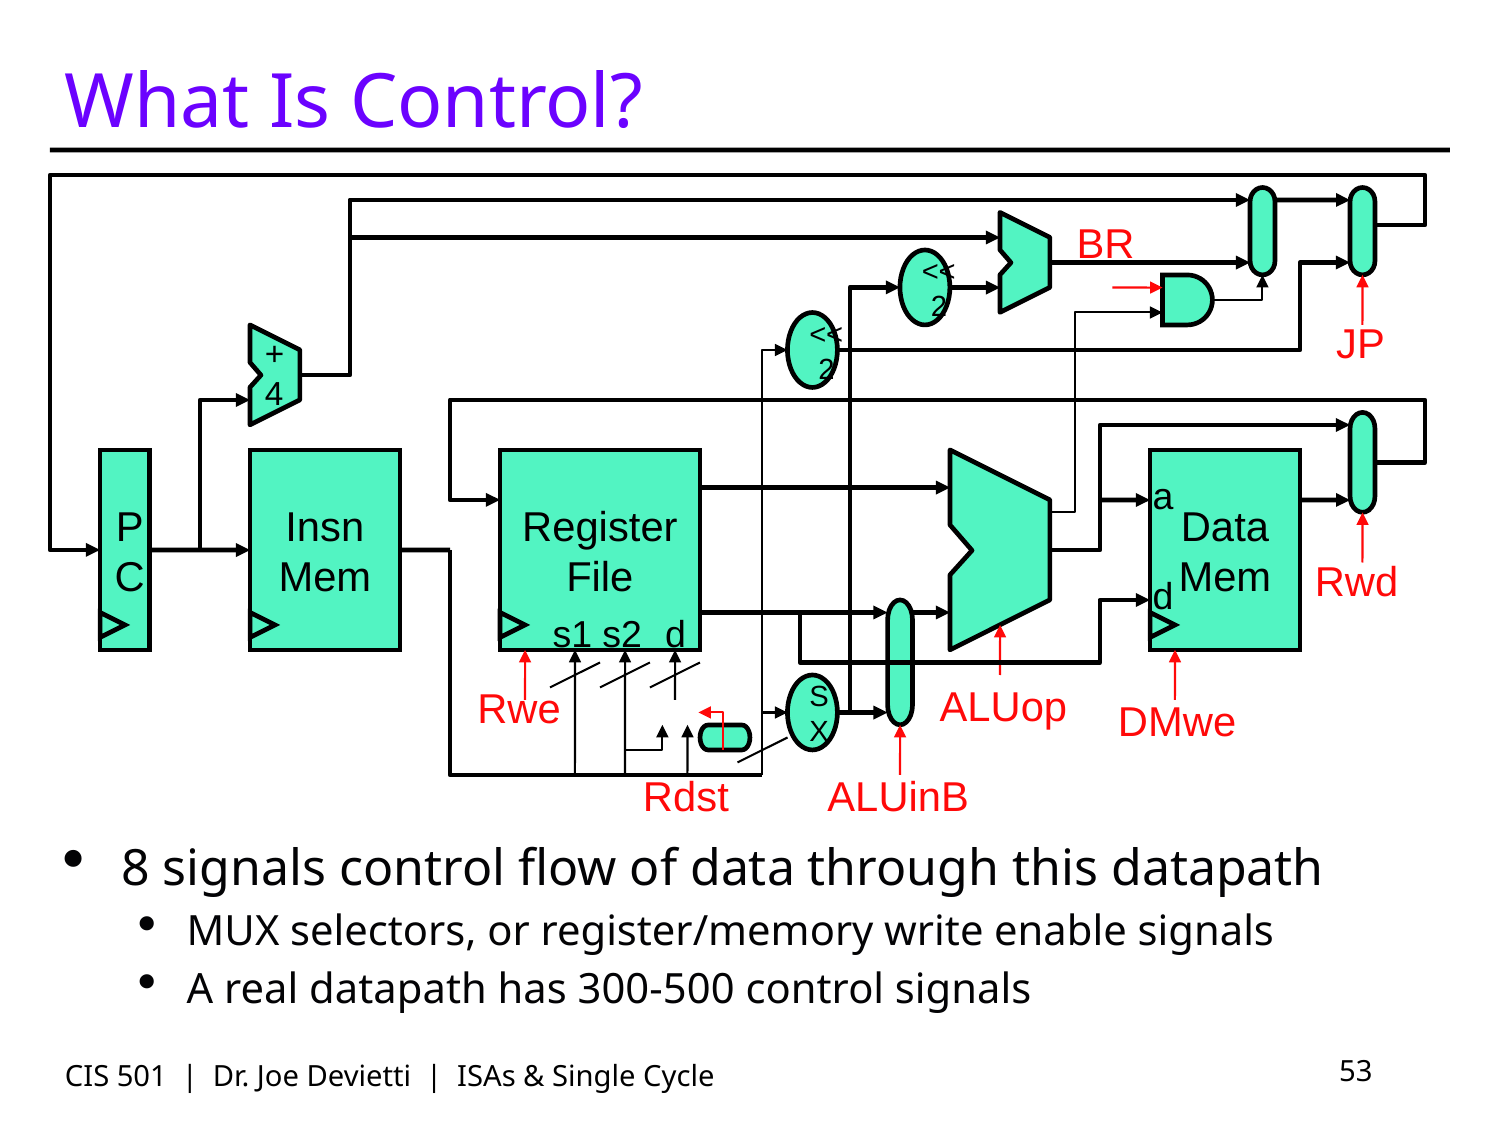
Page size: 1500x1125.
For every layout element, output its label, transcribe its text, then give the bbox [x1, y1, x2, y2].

text_box [249, 401, 260, 425]
text_box S X [787, 675, 838, 750]
text_box << 2 [899, 249, 950, 325]
text_box [999, 212, 1050, 313]
text_box s1 [537, 602, 587, 663]
text_box Insn Mem [249, 449, 400, 650]
text_box Data Mem [1149, 449, 1300, 650]
text_box Rdst [628, 762, 744, 828]
text_box [250, 612, 276, 638]
text_box CIS 501 | Dr. Joe Devietti | ISAs & Single Cycle [49, 1049, 988, 1100]
text_box [1350, 187, 1375, 275]
text_box [949, 449, 1050, 650]
text_box ALUinB [812, 762, 984, 828]
text_box Rwd [1299, 547, 1414, 613]
text_box Register File [499, 449, 700, 650]
text_box P C [99, 449, 150, 650]
text_box JP [1321, 309, 1400, 375]
text_box d [1137, 564, 1189, 625]
text_box [700, 725, 722, 750]
text_box [1350, 412, 1375, 513]
text_box << 2 [787, 312, 838, 388]
text_box [887, 665, 913, 725]
text_box a [1137, 464, 1189, 525]
text_box [1250, 187, 1276, 275]
text_box + 4 [250, 324, 300, 420]
text_box DMwe [1103, 687, 1252, 753]
text_box <number> [1074, 1049, 1388, 1100]
text_box [887, 599, 913, 660]
text_box s2 [587, 602, 650, 663]
text_box What Is Control? [49, 37, 1375, 150]
text_box 8 signals control flow of data through this datapath MUX selectors, or register/memory write enable signals A real datapath has 300-500 control signals [49, 827, 1450, 1025]
text_box [100, 612, 126, 638]
text_box ALUop [924, 672, 1083, 738]
text_box BR [1061, 209, 1150, 275]
text_box [500, 612, 526, 638]
text_box [1150, 625, 1175, 638]
text_box Data Mem [1187, 515, 1204, 538]
text_box Rwe [462, 674, 576, 740]
text_box [724, 725, 750, 750]
text_box d [650, 602, 701, 663]
text_box [1162, 274, 1213, 325]
